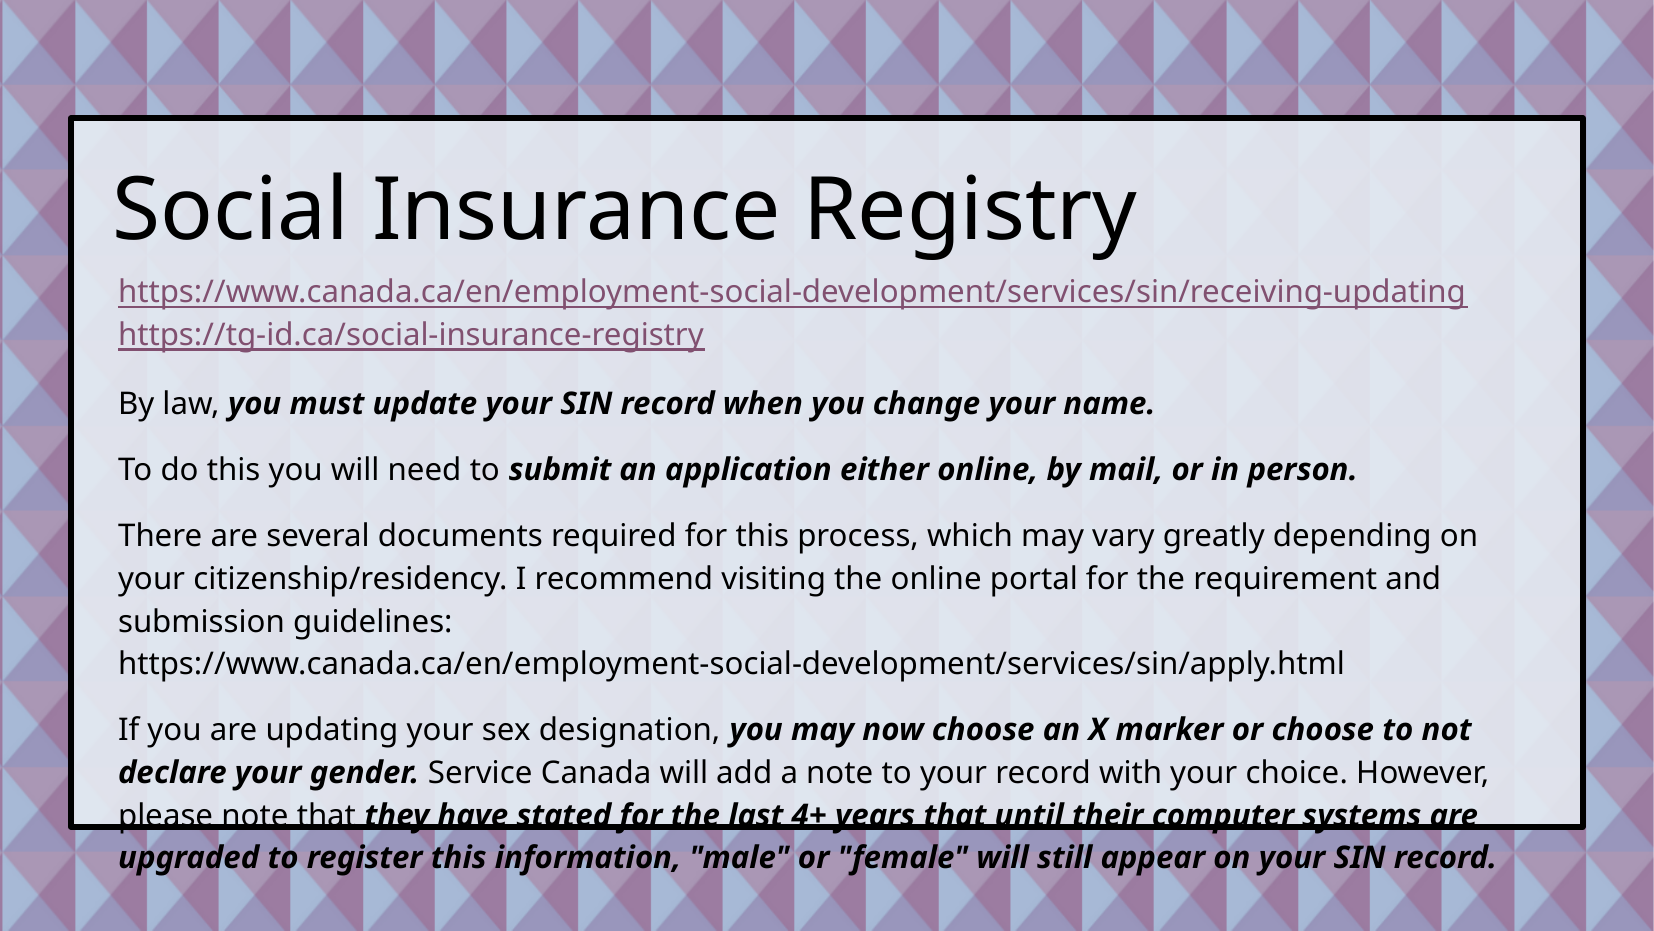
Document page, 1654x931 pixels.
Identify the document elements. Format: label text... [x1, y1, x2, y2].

text_box [70, 118, 1583, 827]
text_box [123, 811, 133, 824]
subtitle https://www.canada.ca/en/employment-social-development/services/sin/receiving-updating https://tg-id.ca/social-insurance-registry [118, 269, 1506, 355]
title Social Insurance Registry [112, 153, 1223, 259]
picture [0, 0, 1654, 931]
text_box By law, you must update your SIN record when you change your name. To do this you will need to submit an application either online, by mail, or in person. There are several documents required for this process, which may vary greatly depending on your citizenship/residency. I recommend visiting the online portal for the requirement and submission guidelines: https://www.canada.ca/en/employment-social-development/services/sin/apply.html If you are updating your sex designation, you may now choose an X marker or choose to not declare your gender. Service Canada will add a note to your record with your choice. However, please note that they have stated for the last 4+ years that until their computer systems are upgraded to register this information, "male" or "female" will still appear on your SIN record. [118, 381, 1506, 759]
text_box [1219, 812, 1226, 823]
